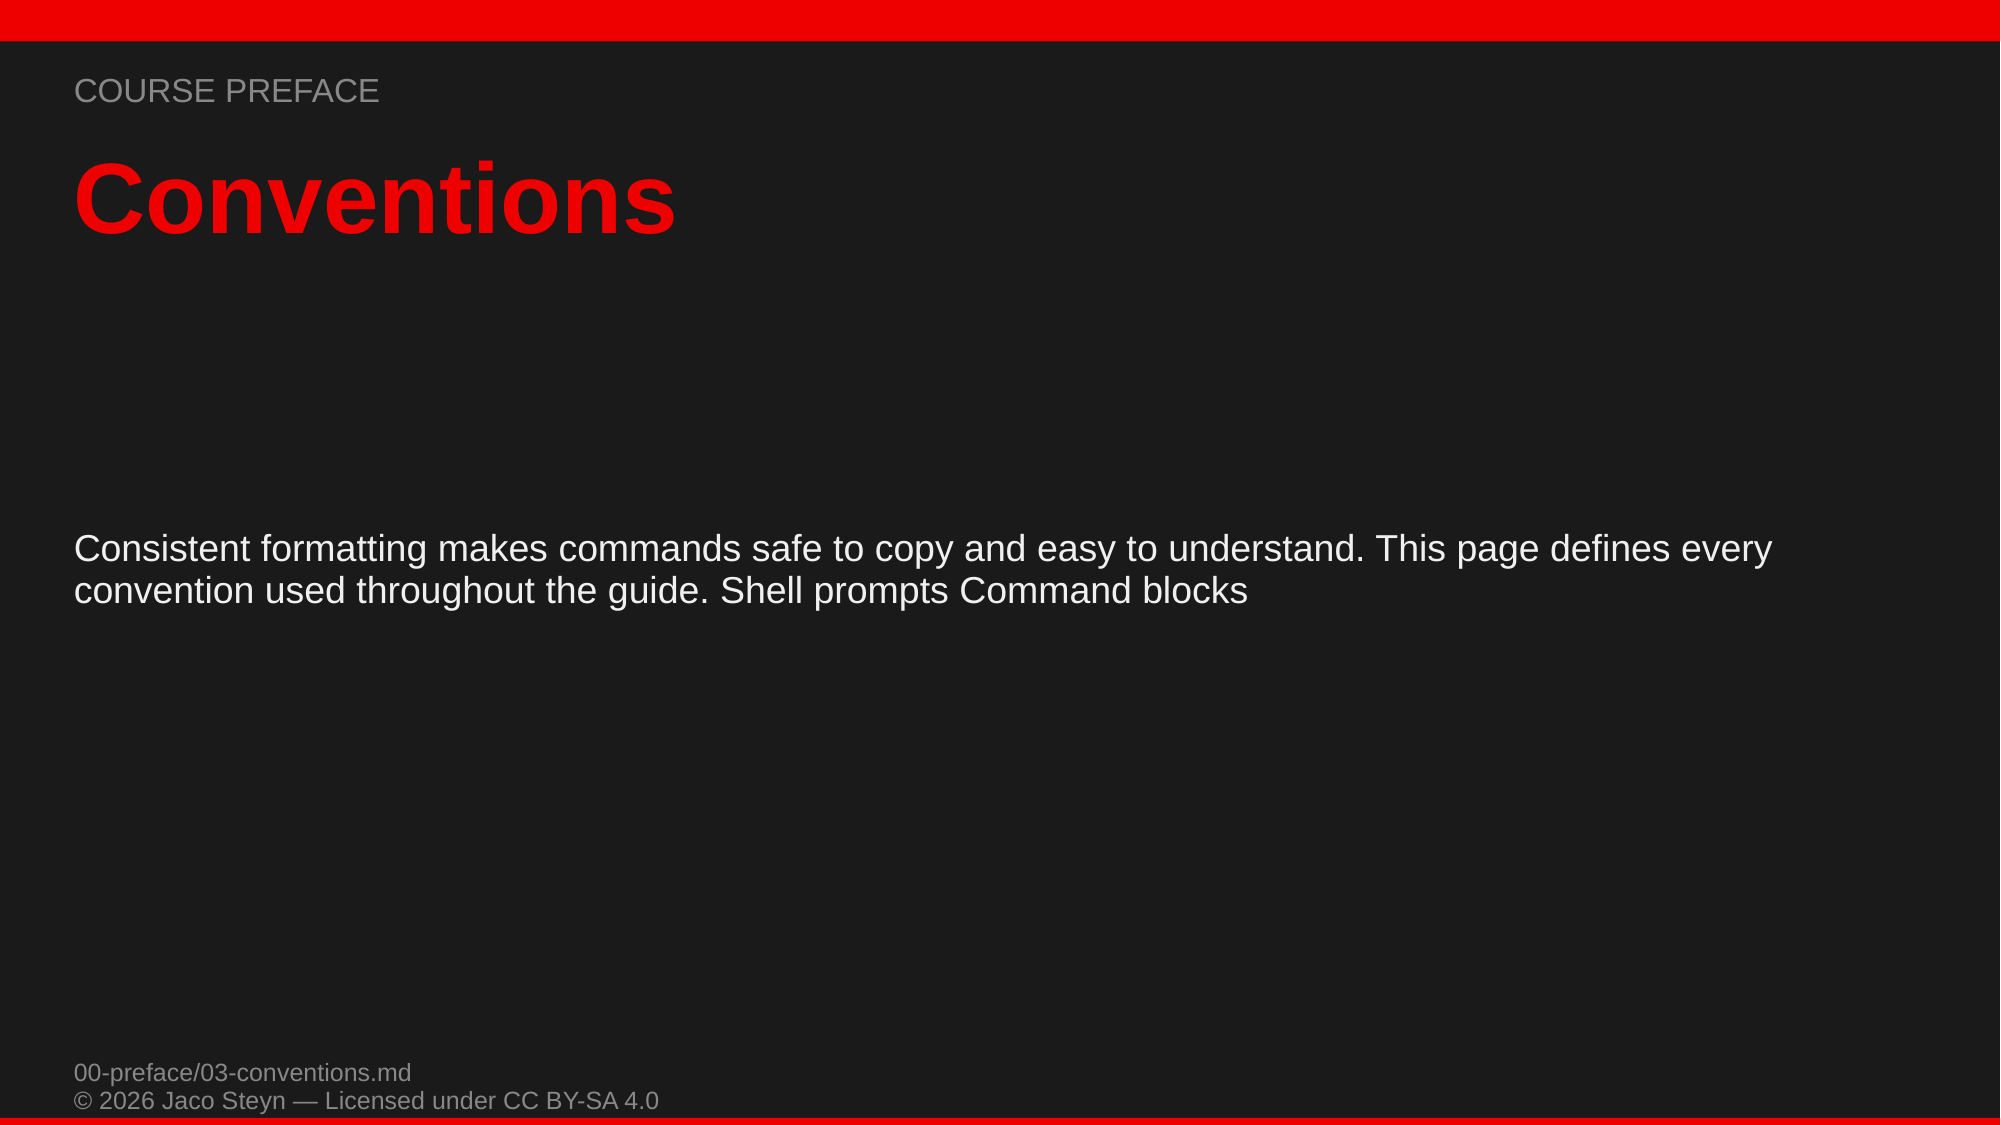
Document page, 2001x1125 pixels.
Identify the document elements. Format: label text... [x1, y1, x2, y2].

text_box [0, 0, 2001, 42]
text_box Conventions [59, 135, 1942, 461]
text_box [0, 1117, 2001, 1125]
text_box 00-preface/03-conventions.md © 2026 Jaco Steyn — Licensed under CC BY-SA 4.0 [59, 1051, 1942, 1111]
text_box COURSE PREFACE [59, 64, 1942, 119]
text_box Consistent formatting makes commands safe to copy and easy to understand. This page defines every convention used throughout the guide. Shell prompts Command blocks [59, 519, 1942, 727]
